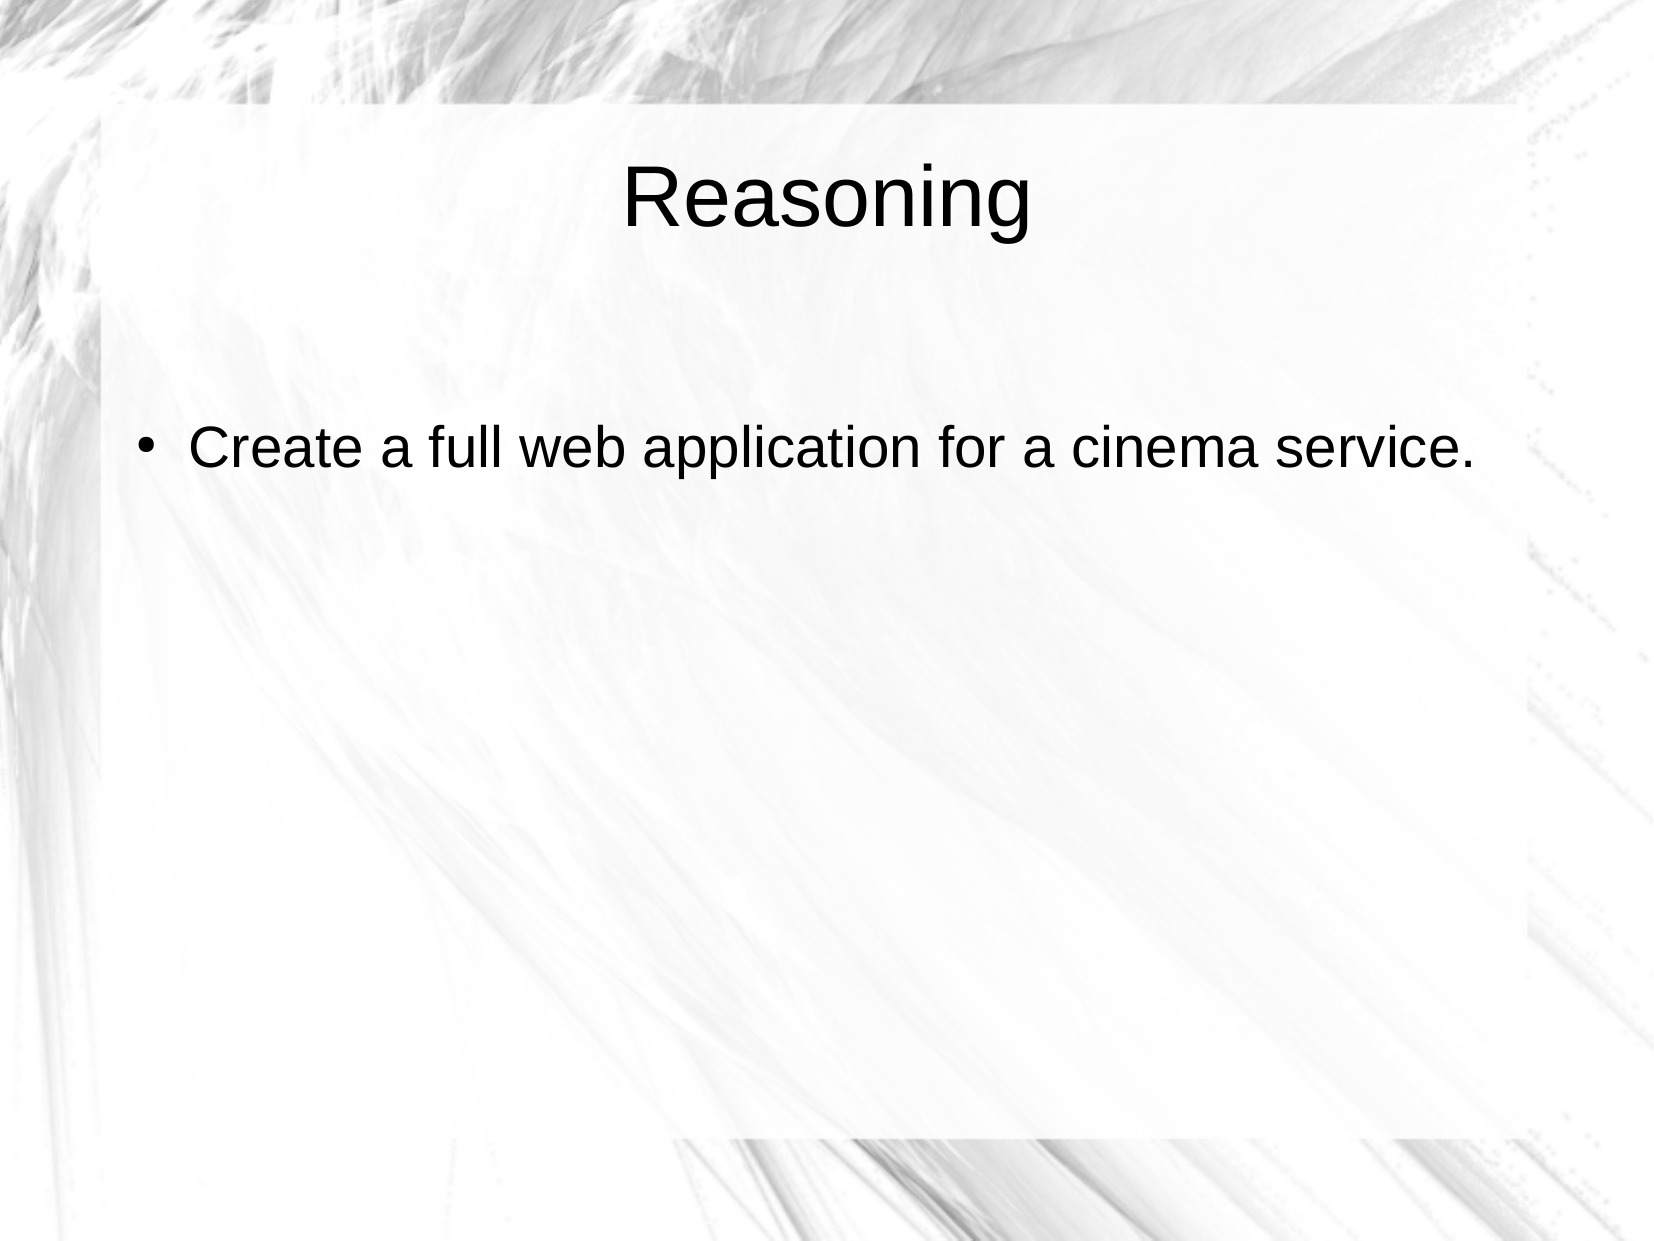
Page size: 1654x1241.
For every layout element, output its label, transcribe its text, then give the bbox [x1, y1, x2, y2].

list Create a full web application for a cinema service. [118, 319, 1571, 945]
title Reasoning [118, 112, 1506, 281]
picture [0, 0, 1654, 1241]
